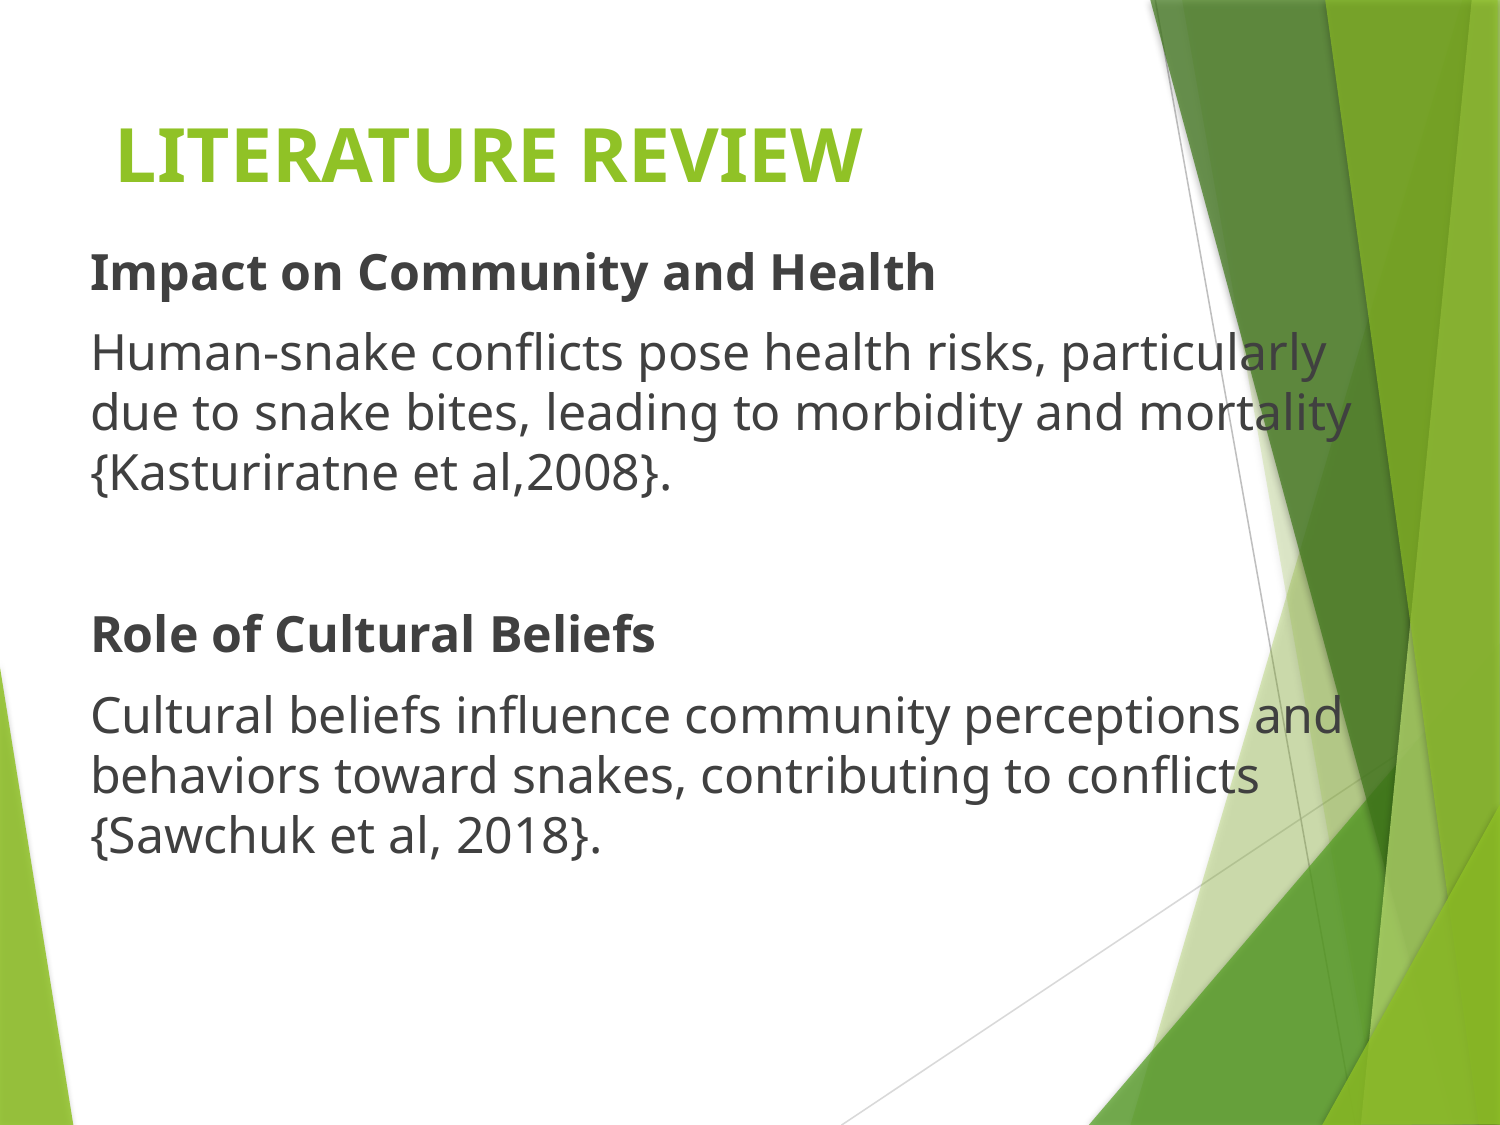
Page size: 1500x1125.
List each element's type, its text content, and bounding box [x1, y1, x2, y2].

title LITERATURE REVIEW [99, 99, 1142, 232]
list Impact on Community and Health Human-snake conflicts pose health risks, particularly due to snake bites, leading to morbidity and mortality {Kasturiratne et al,2008}. Role of Cultural Beliefs Cultural beliefs influence community perceptions and behaviors toward snakes, contributing to conflicts {Sawchuk et al, 2018}. [75, 232, 1425, 975]
